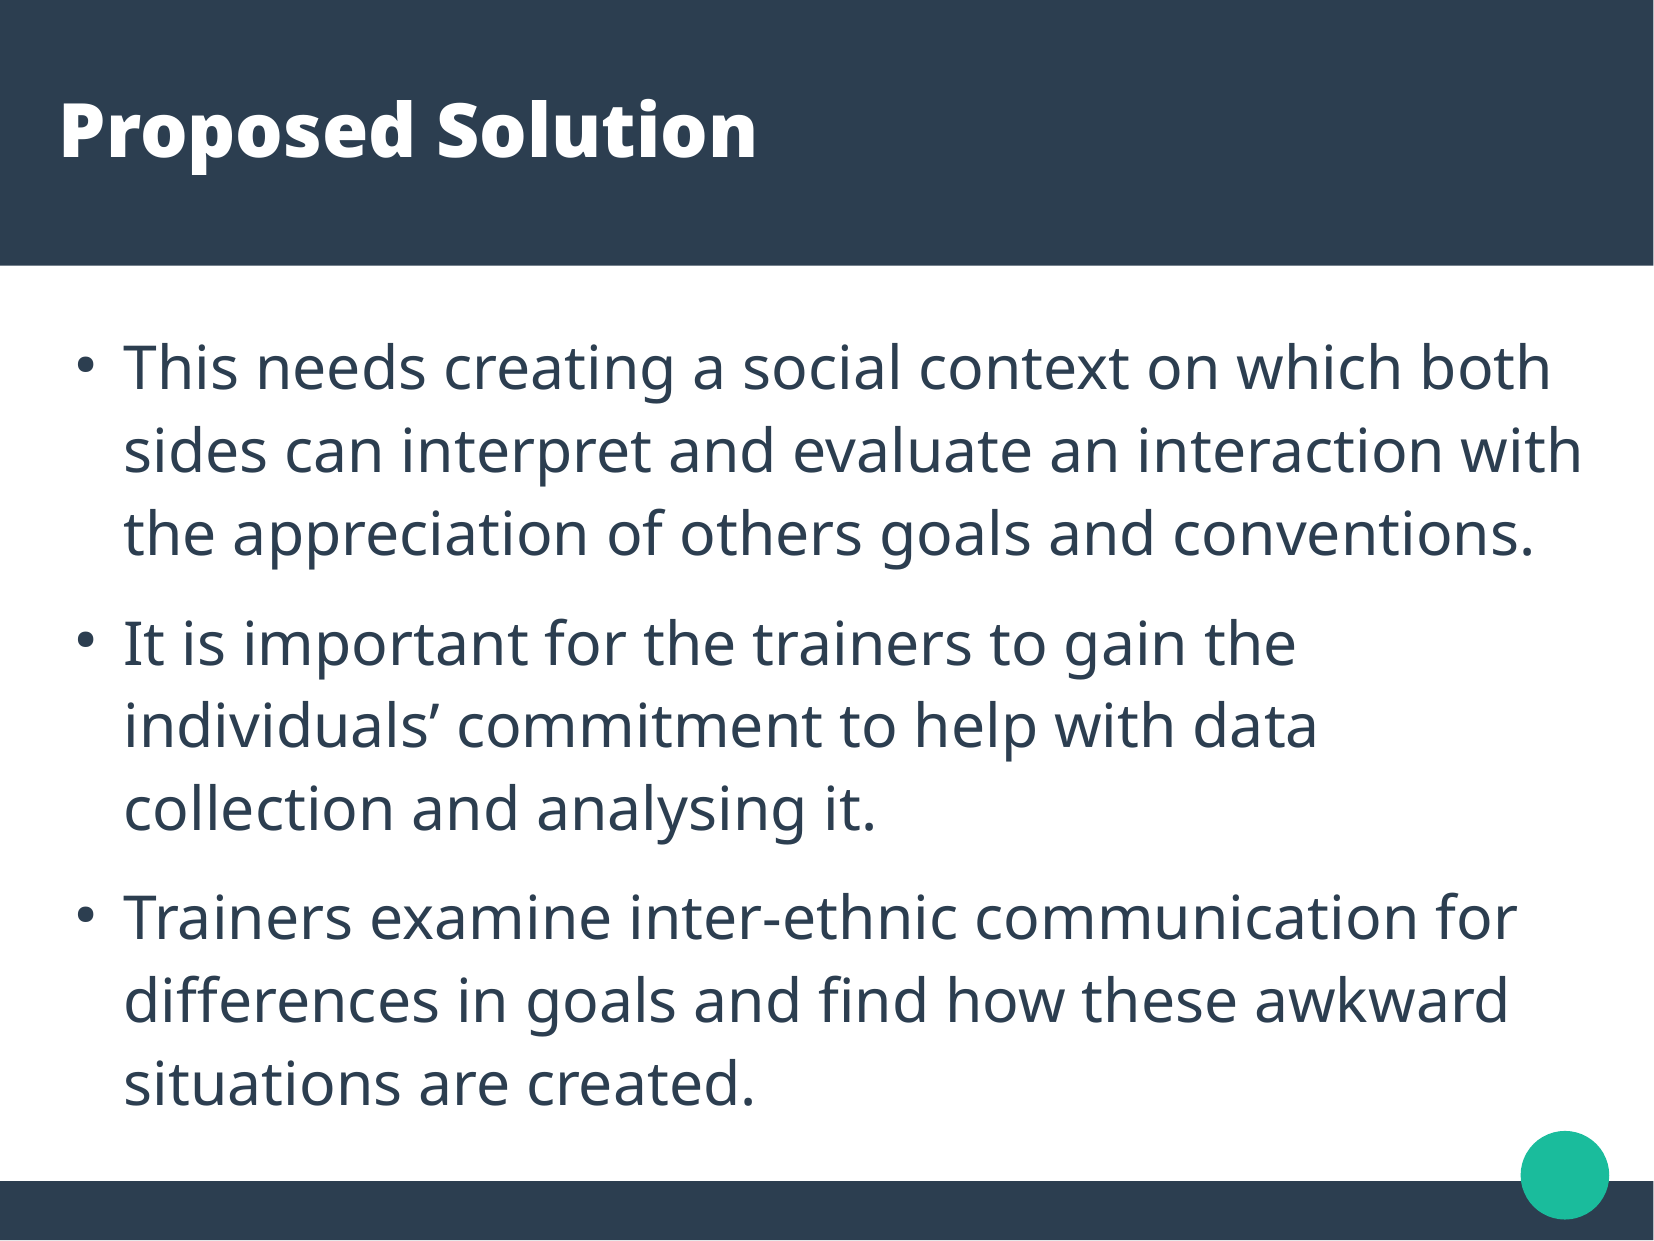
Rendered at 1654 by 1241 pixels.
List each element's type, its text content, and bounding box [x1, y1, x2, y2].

title Proposed Solution [59, 49, 1595, 207]
list This needs creating a social context on which both sides can interpret and evaluate an interaction with the appreciation of others goals and conventions. It is important for the trainers to gain the individuals’ commitment to help with data collection and analysing it. Trainers examine inter-ethnic communication for differences in goals and find how these awkward situations are created. [59, 324, 1595, 1152]
